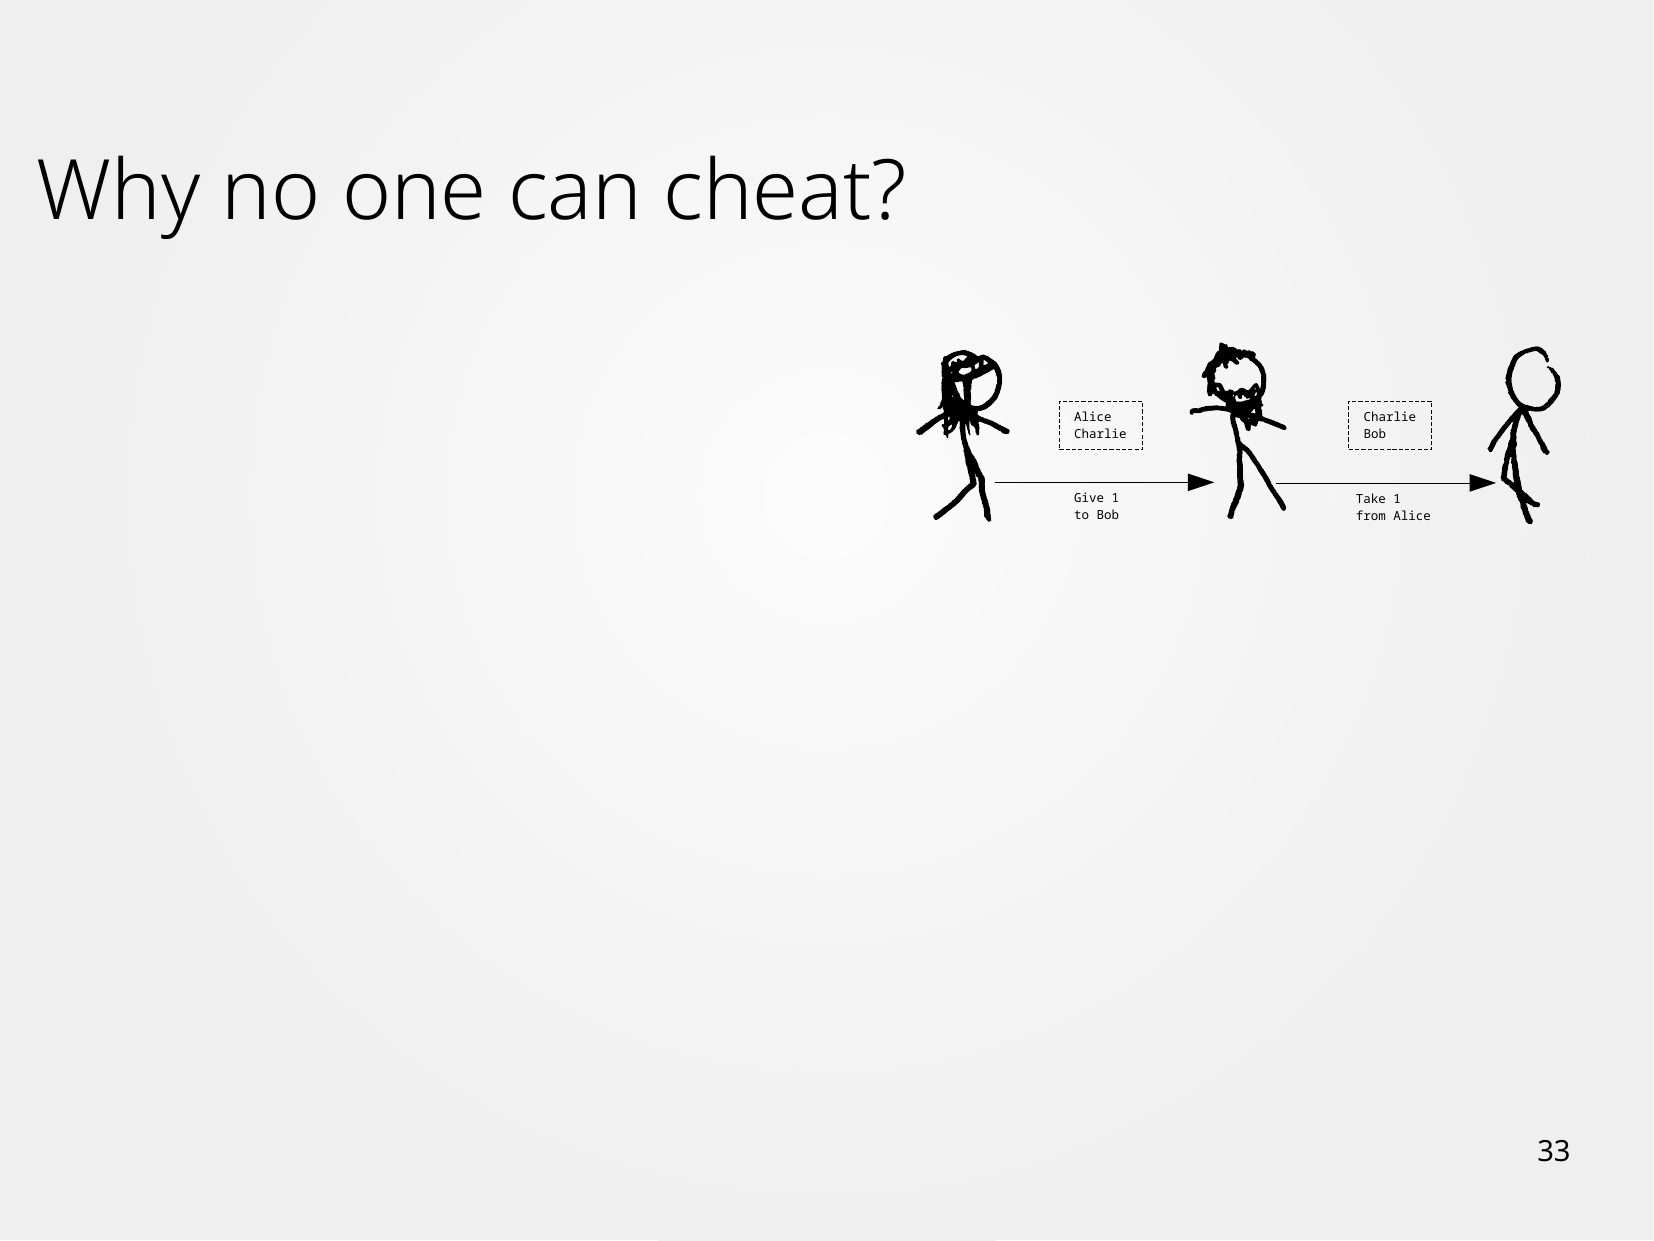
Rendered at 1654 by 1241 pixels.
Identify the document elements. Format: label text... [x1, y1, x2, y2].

title Why no one can cheat? [36, 130, 1595, 243]
picture [1188, 341, 1288, 520]
text_box Alice Charlie [1059, 401, 1143, 446]
text_box Charlie Bob [1348, 401, 1432, 446]
text_box Take 1 from Alice [1341, 484, 1460, 532]
picture [915, 349, 1011, 522]
text_box Give 1 to Bob [1059, 483, 1137, 527]
picture [1485, 344, 1563, 526]
